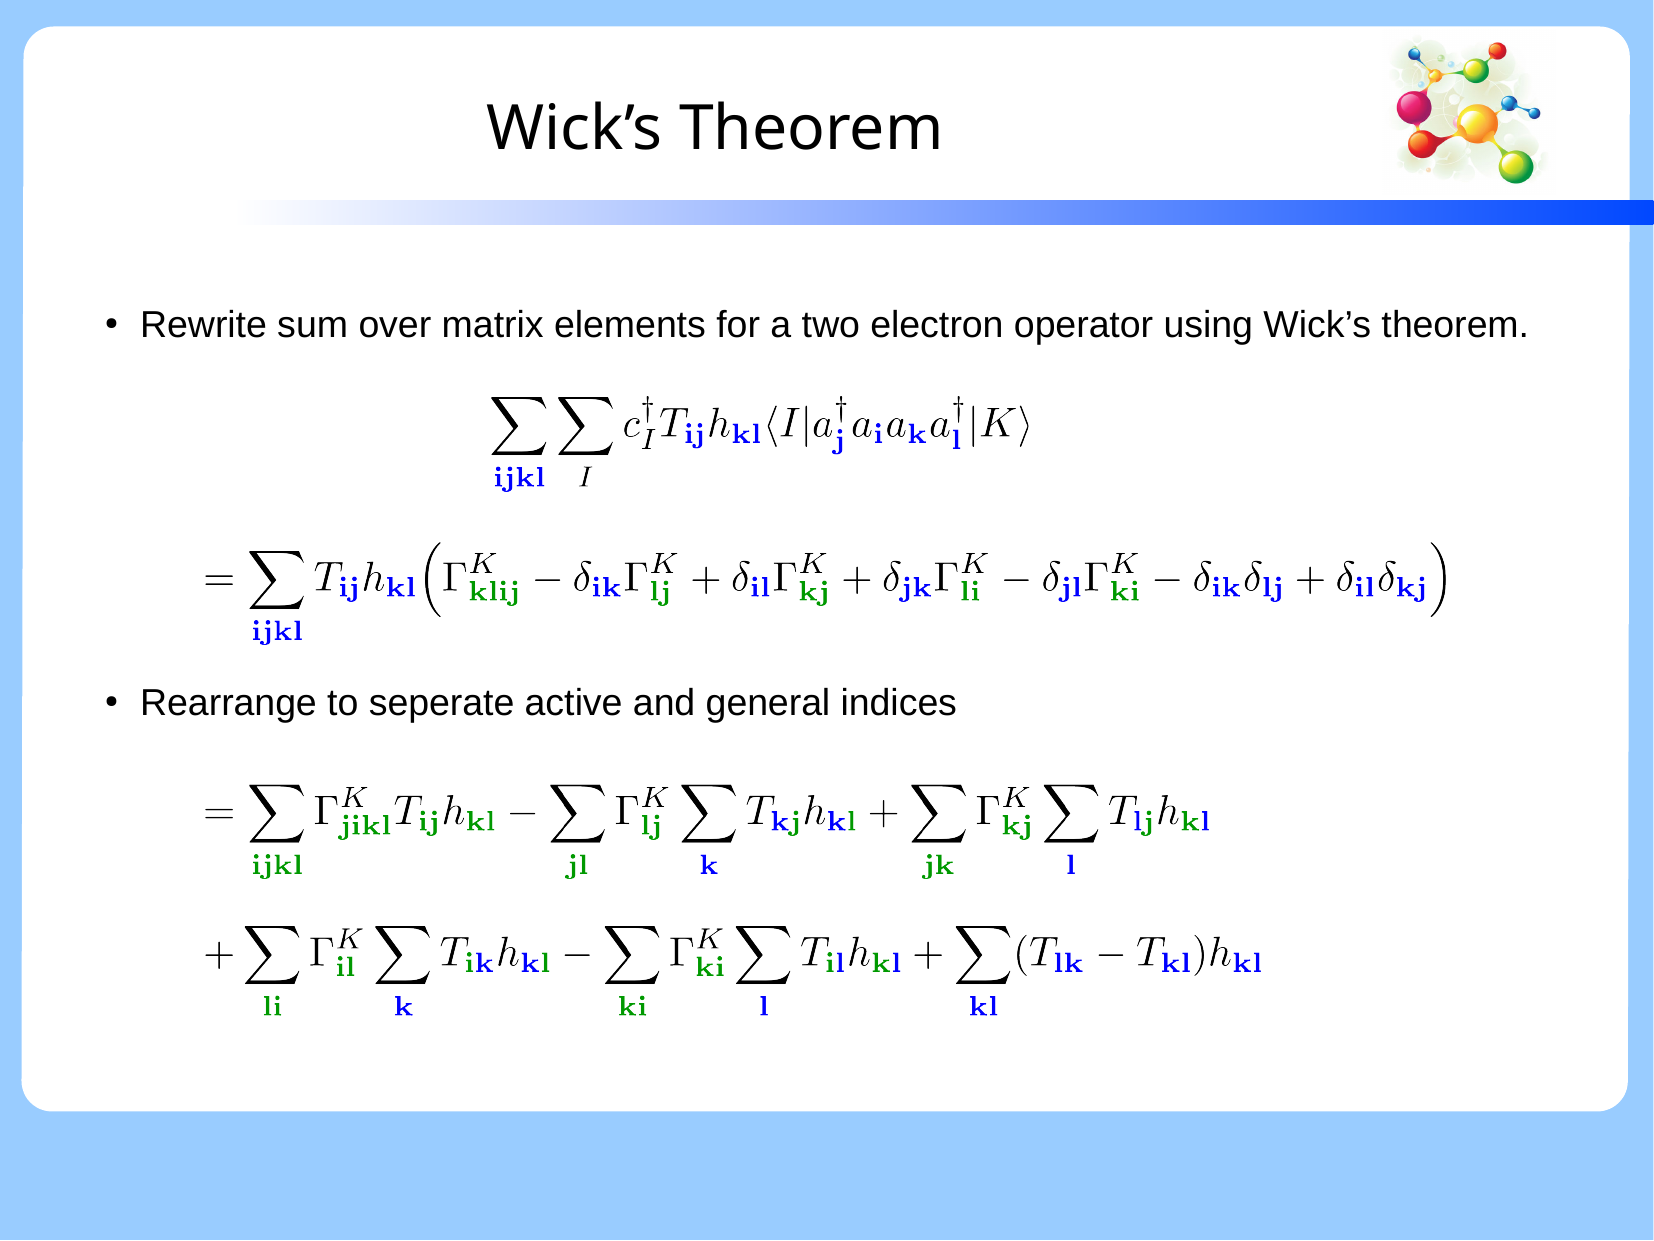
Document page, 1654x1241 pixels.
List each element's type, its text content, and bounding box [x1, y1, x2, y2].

title Wick’s Theorem [82, 49, 1332, 201]
table_cell [873, 201, 877, 224]
picture [1382, 29, 1556, 195]
picture [205, 925, 1261, 1016]
picture [205, 542, 1446, 645]
text_box Rewrite sum over matrix elements for a two electron operator using Wick’s theorem. Rearrange to seperate active and general indices [90, 254, 1576, 1241]
table_cell [956, 201, 961, 224]
picture [205, 784, 1209, 879]
picture [491, 396, 1029, 492]
